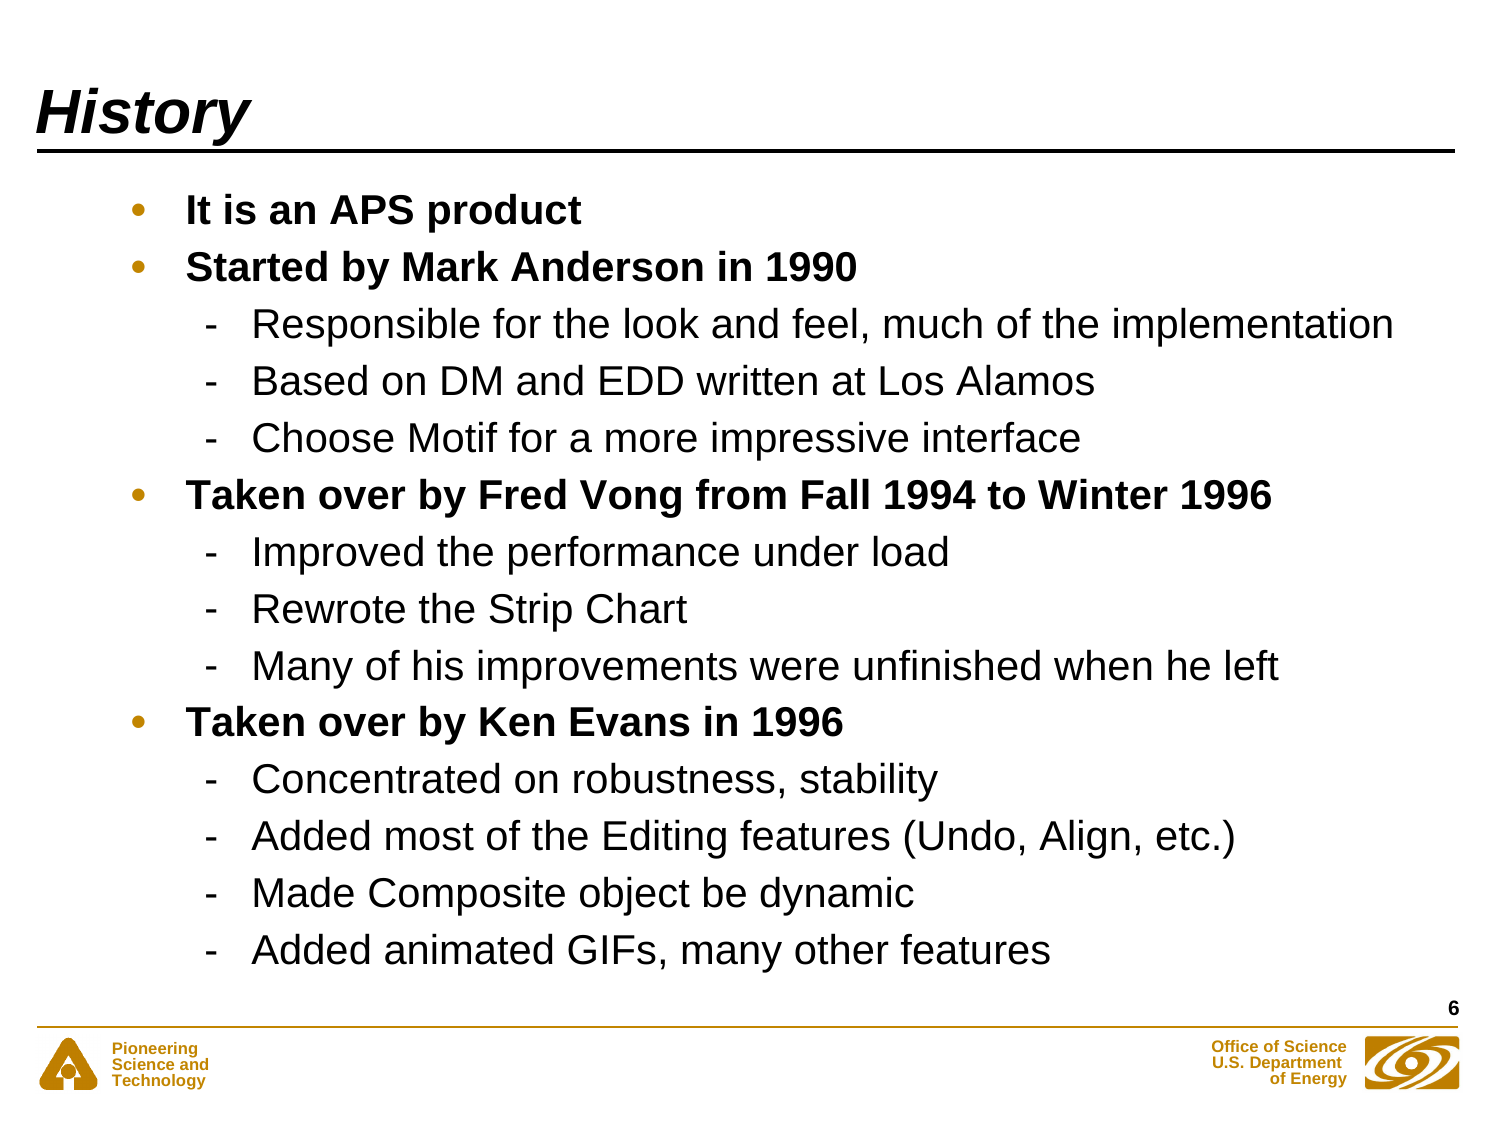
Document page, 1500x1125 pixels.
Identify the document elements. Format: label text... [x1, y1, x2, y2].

title History [21, 75, 1459, 154]
picture [35, 1034, 101, 1094]
picture [1362, 1032, 1463, 1093]
list It is an APS product Started by Mark Anderson in 1990 Responsible for the look and feel, much of the implementation Based on DM and EDD written at Los Alamos Choose Motif for a more impressive interface Taken over by Fred Vong from Fall 1994 to Winter 1996 Improved the performance under load Rewrote the Strip Chart Many of his improvements were unfinished when he left Taken over by Ken Evans in 1996 Concentrated on robustness, stability Added most of the Editing features (Undo, Align, etc.) Made Composite object be dynamic Added animated GIFs, many other features [114, 179, 1459, 1024]
